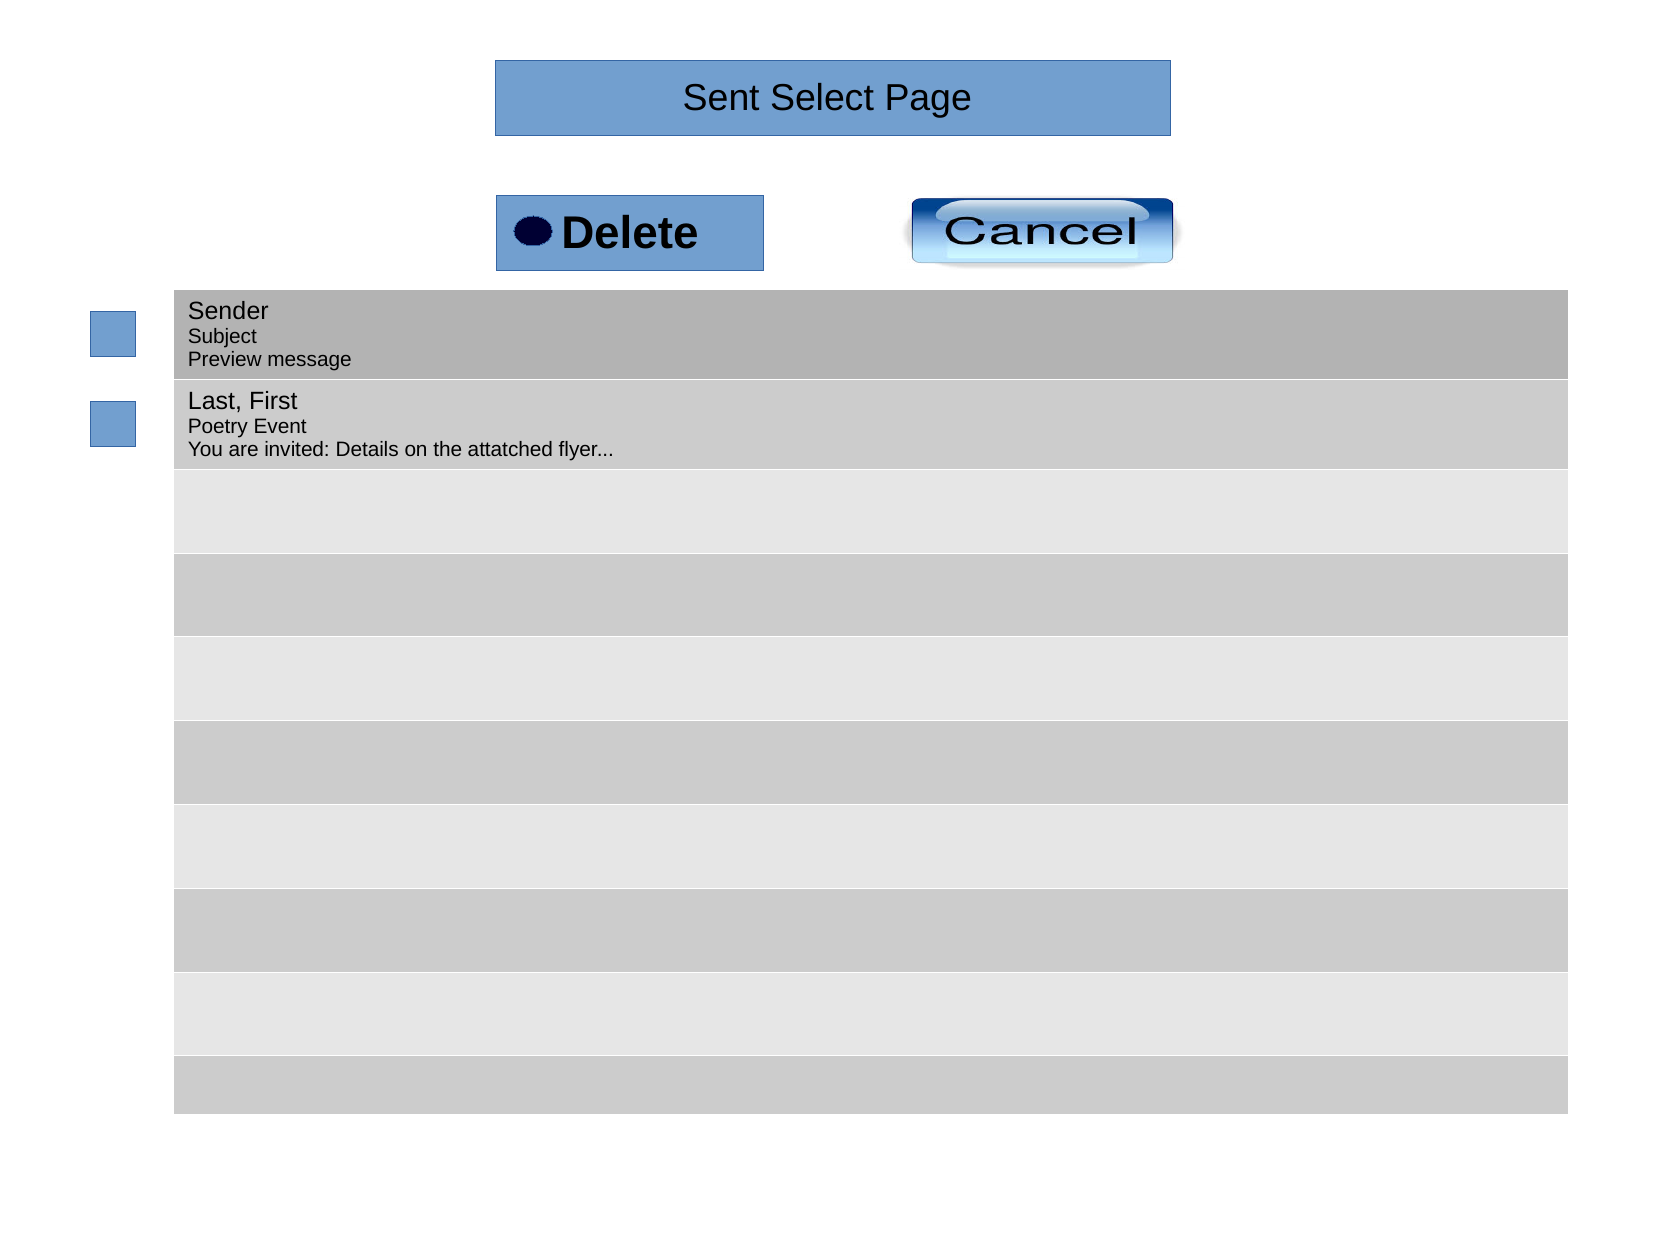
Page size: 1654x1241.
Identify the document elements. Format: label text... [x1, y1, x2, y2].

picture [899, 194, 1185, 271]
table_cell [174, 889, 1568, 972]
table_cell [174, 1056, 1568, 1114]
table_cell [174, 637, 1568, 720]
table_cell [174, 470, 1568, 553]
table_cell Last, First Poetry Event You are invited: Details on the attatched flyer... [174, 380, 1568, 469]
text_box [90, 311, 136, 357]
text_box [90, 401, 136, 447]
table_header Sender Subject Preview message [174, 290, 1568, 379]
text_box Sent Select Page [495, 60, 1171, 136]
text_box [513, 215, 553, 246]
table_cell [174, 973, 1568, 1055]
table_cell [174, 805, 1568, 888]
table_cell [174, 721, 1568, 804]
text_box Delete [496, 195, 764, 271]
table_cell [174, 554, 1568, 636]
